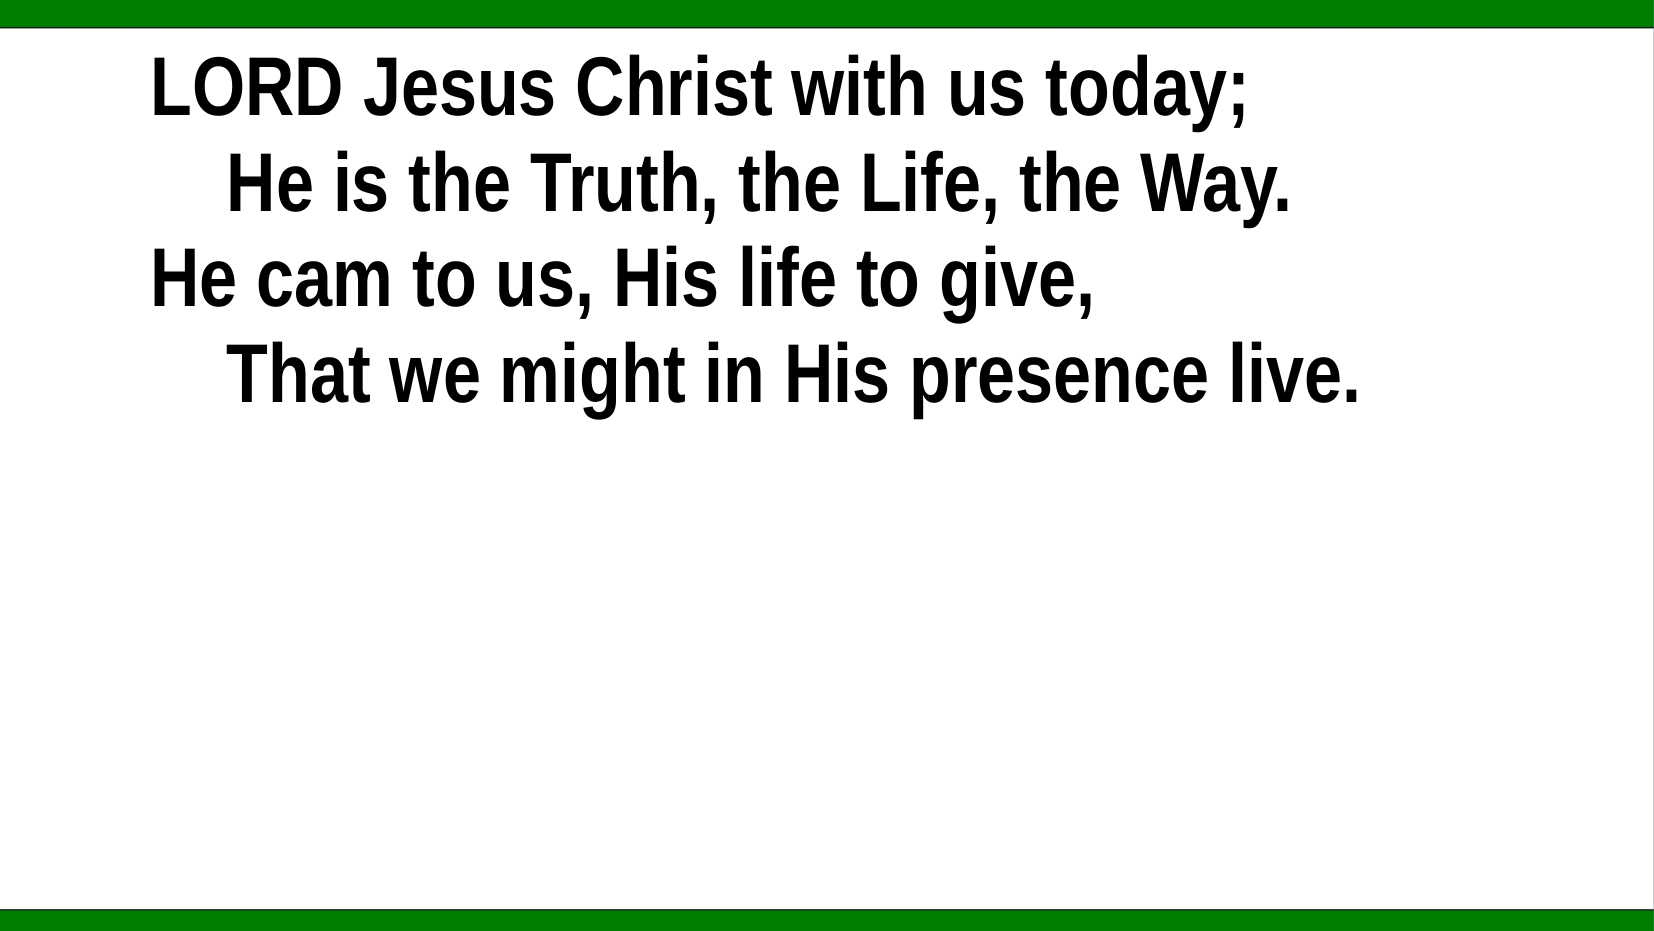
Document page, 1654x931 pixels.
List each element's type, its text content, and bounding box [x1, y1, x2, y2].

picture [0, 0, 1654, 931]
text_box LORD Jesus Christ with us today; He is the Truth, the Life, the Way. He cam to us, His life to give, That we might in His presence live. [60, 30, 1576, 428]
